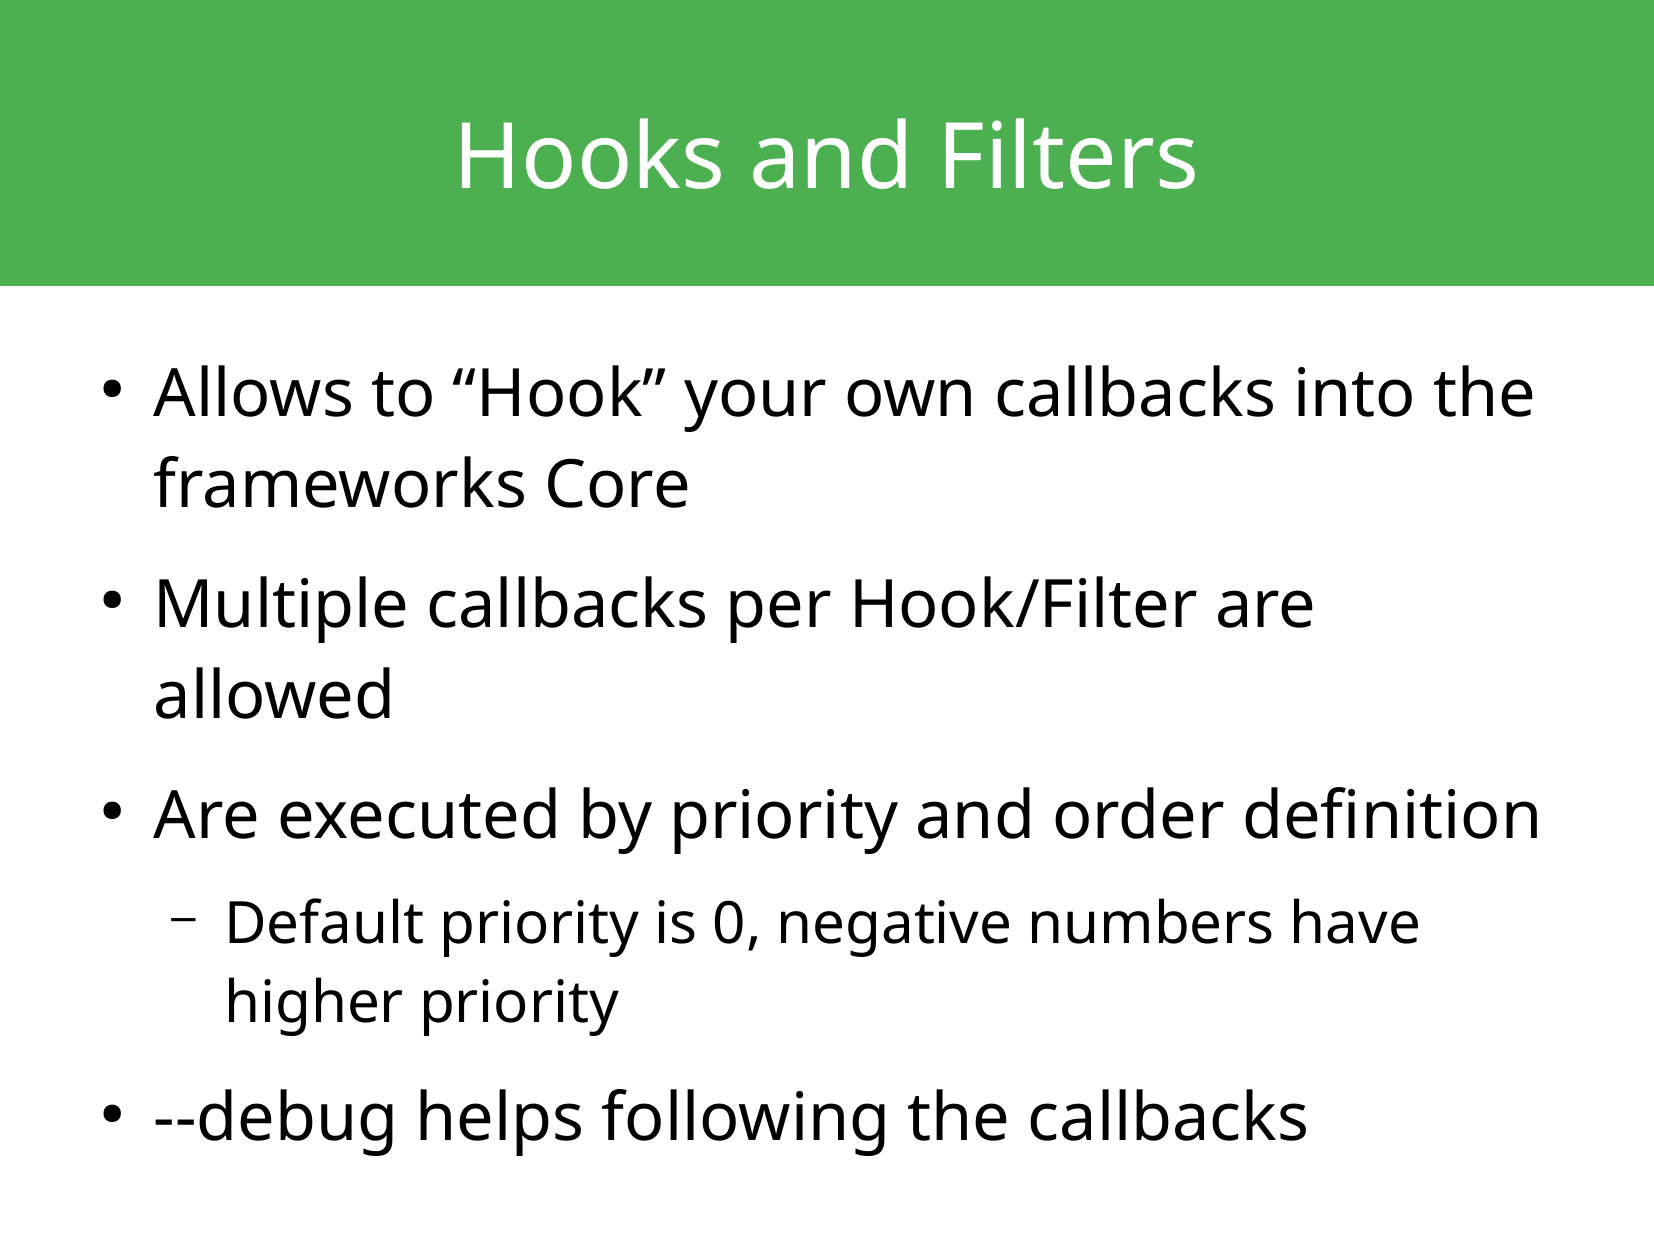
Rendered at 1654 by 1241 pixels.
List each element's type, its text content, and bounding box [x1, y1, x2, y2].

title Hooks and Filters [82, 49, 1571, 257]
list Allows to “Hook” your own callbacks into the frameworks Core Multiple callbacks per Hook/Filter are allowed Are executed by priority and order definition Default priority is 0, negative numbers have higher priority --debug helps following the callbacks [82, 345, 1571, 1201]
